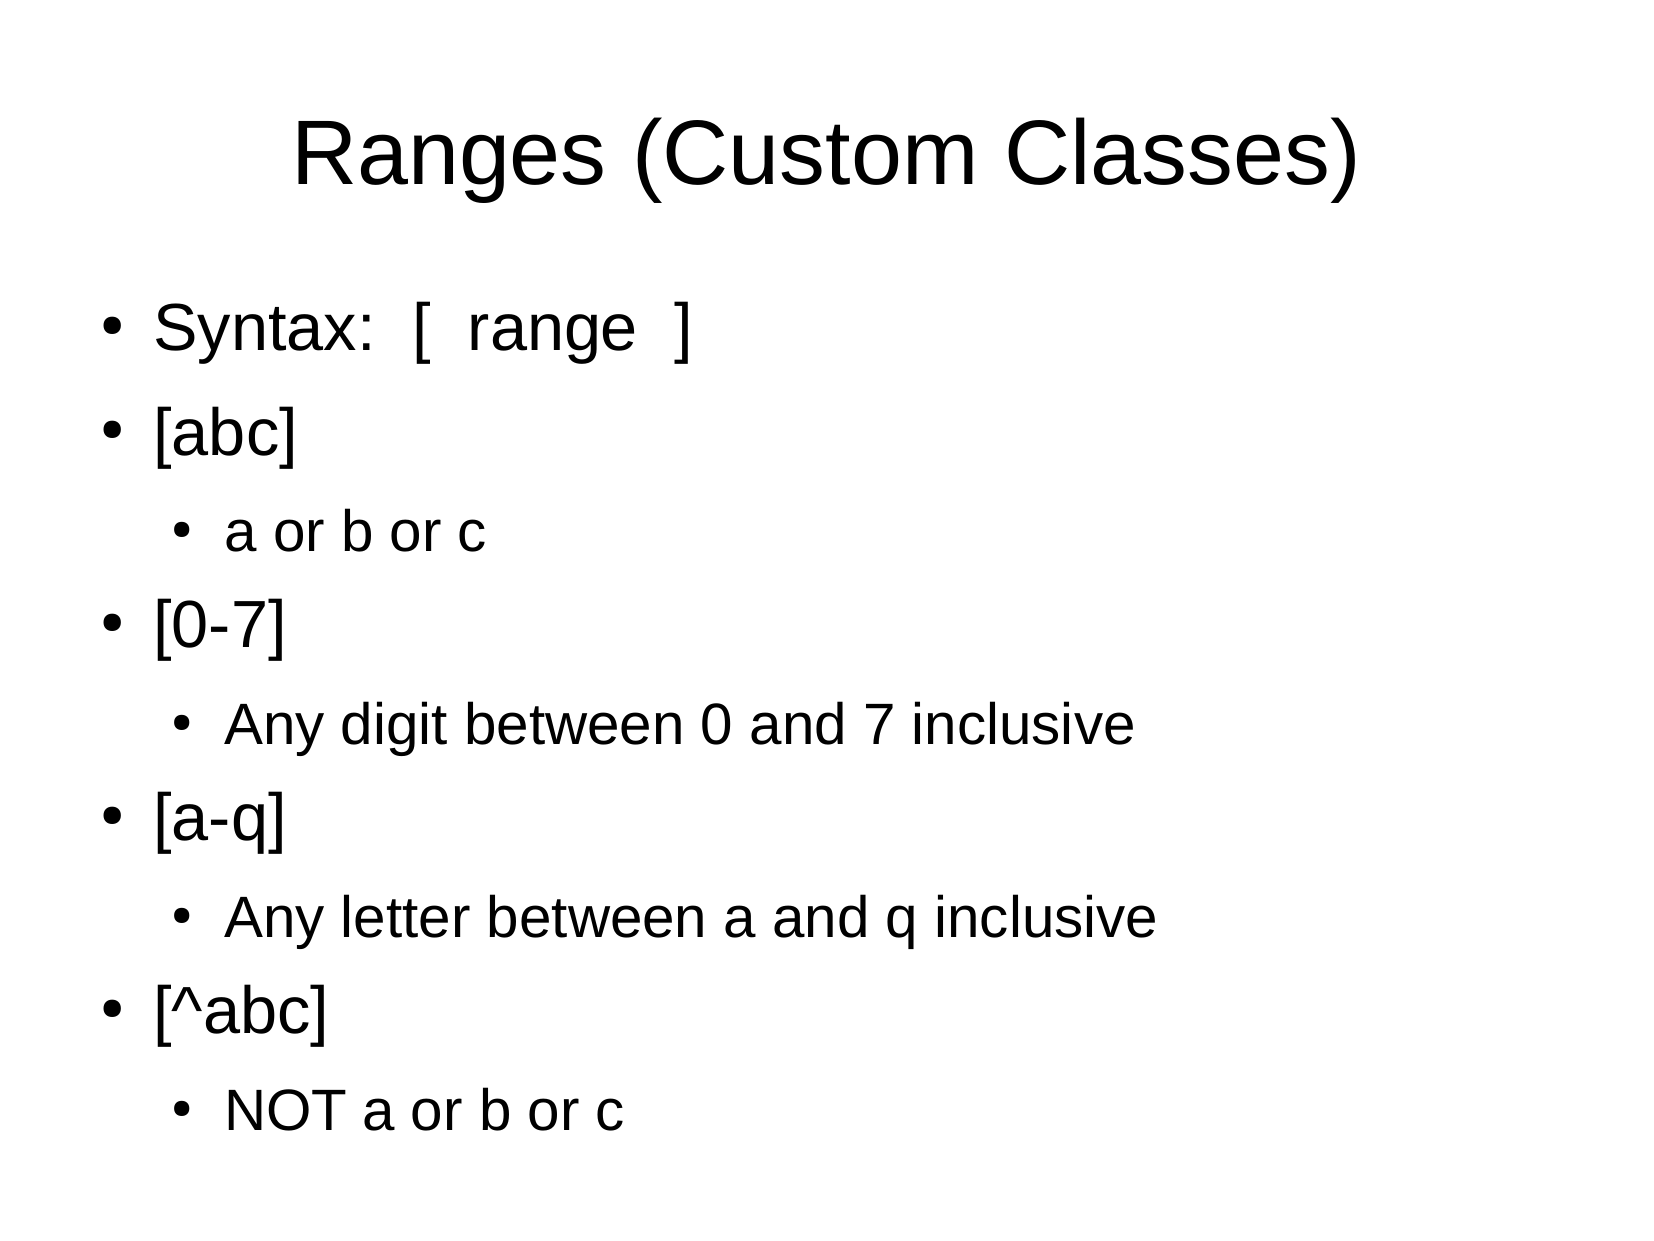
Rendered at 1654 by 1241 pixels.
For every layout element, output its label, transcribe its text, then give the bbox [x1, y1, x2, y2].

list Syntax: [ range ] [abc] a or b or c [0-7] Any digit between 0 and 7 inclusive [a-q] Any letter between a and q inclusive [^abc] NOT a or b or c [82, 290, 1571, 1142]
title Ranges (Custom Classes) [82, 56, 1571, 250]
